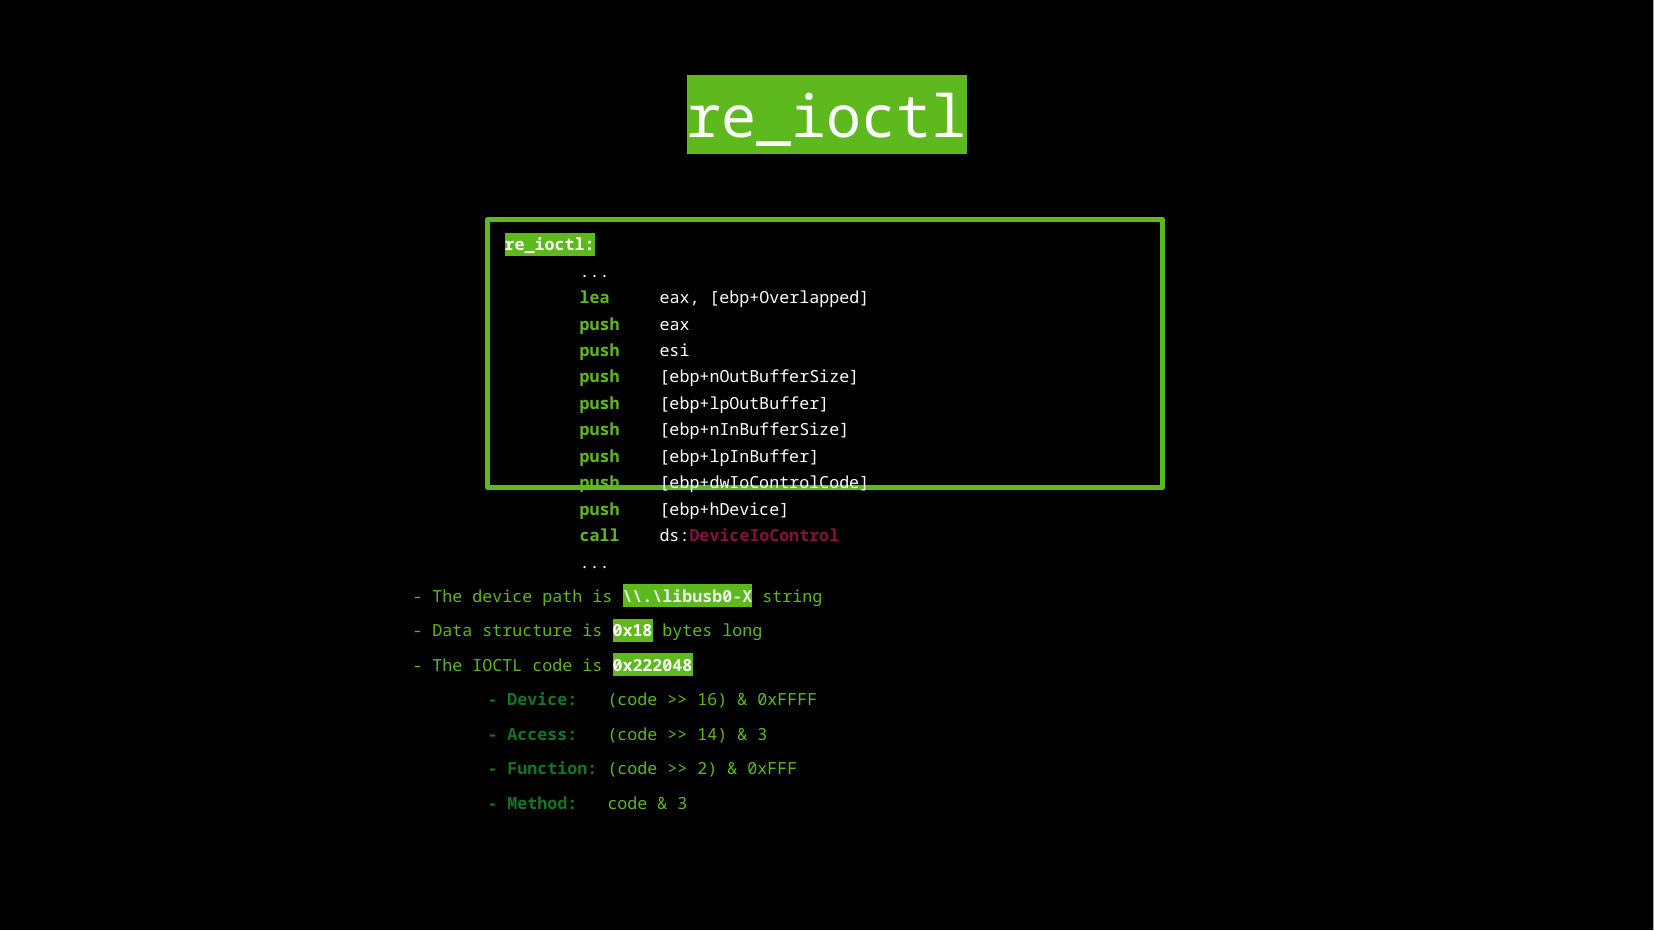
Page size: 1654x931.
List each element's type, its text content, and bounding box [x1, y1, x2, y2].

title re_ioctl [82, 37, 1571, 193]
text_box re_ioctl: ... lea eax, [ebp+Overlapped] push eax push esi push [ebp+nOutBufferSize] push [ebp+lpOutBuffer] push [ebp+nInBufferSize] push [ebp+lpInBuffer] push [ebp+dwIoControlCode] push [ebp+hDevice] call ds:DeviceIoControl ... [487, 219, 1163, 488]
text_box - The device path is \\.\libusb0-X string - Data structure is 0x18 bytes long - The IOCTL code is 0x222048 - Device: (code >> 16) & 0xFFFF - Access: (code >> 14) & 3 - Function: (code >> 2) & 0xFFF - Method: code & 3 [412, 549, 1238, 788]
